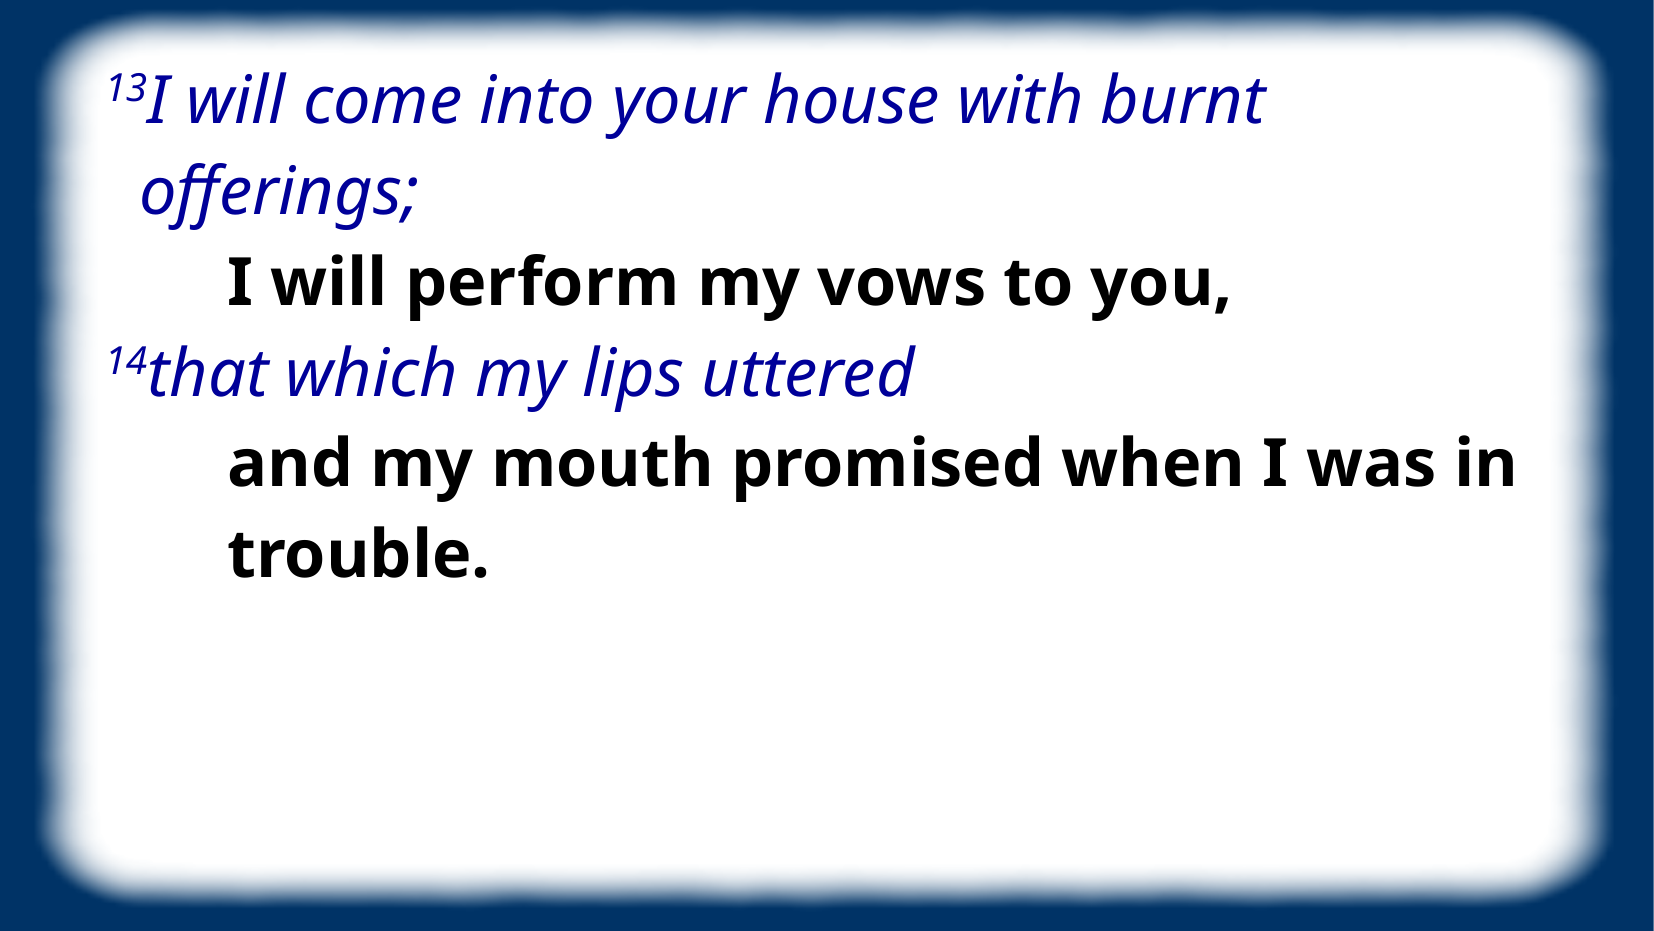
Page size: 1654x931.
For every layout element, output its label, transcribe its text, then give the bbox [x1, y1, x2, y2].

text_box 13I will come into your house with burnt offerings; I will perform my vows to you, 14that which my lips uttered and my mouth promised when I was in trouble. [90, 45, 1561, 593]
picture [0, 0, 1654, 931]
